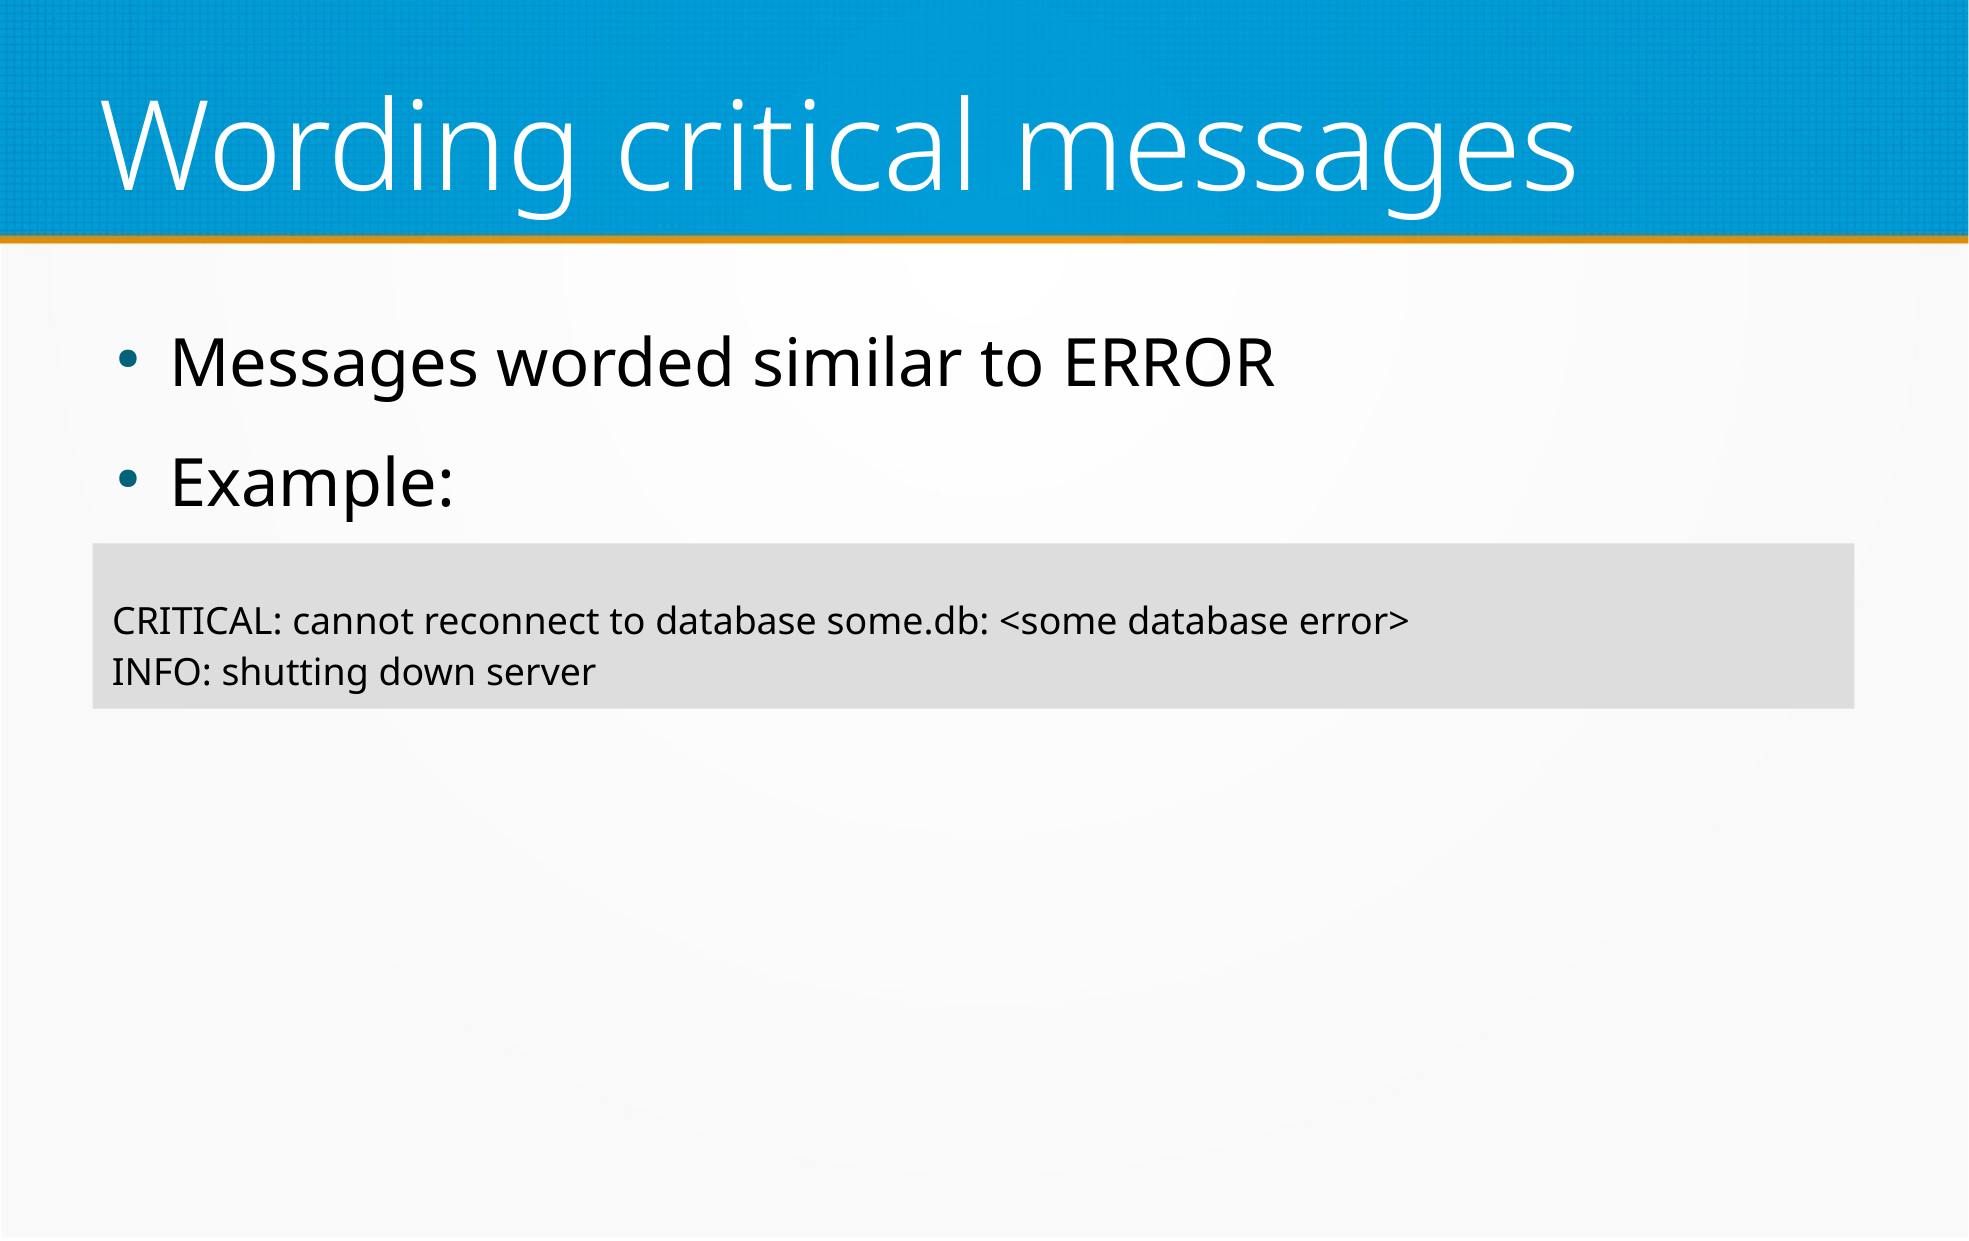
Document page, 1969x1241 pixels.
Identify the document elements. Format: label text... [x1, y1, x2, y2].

title Wording critical messages [98, 19, 1870, 227]
list Messages worded similar to ERROR Example: [98, 315, 1861, 544]
list CRITICAL: cannot reconnect to database some.db: <some database error> INFO: shutting down server [92, 543, 1855, 709]
picture [0, 233, 1969, 1241]
